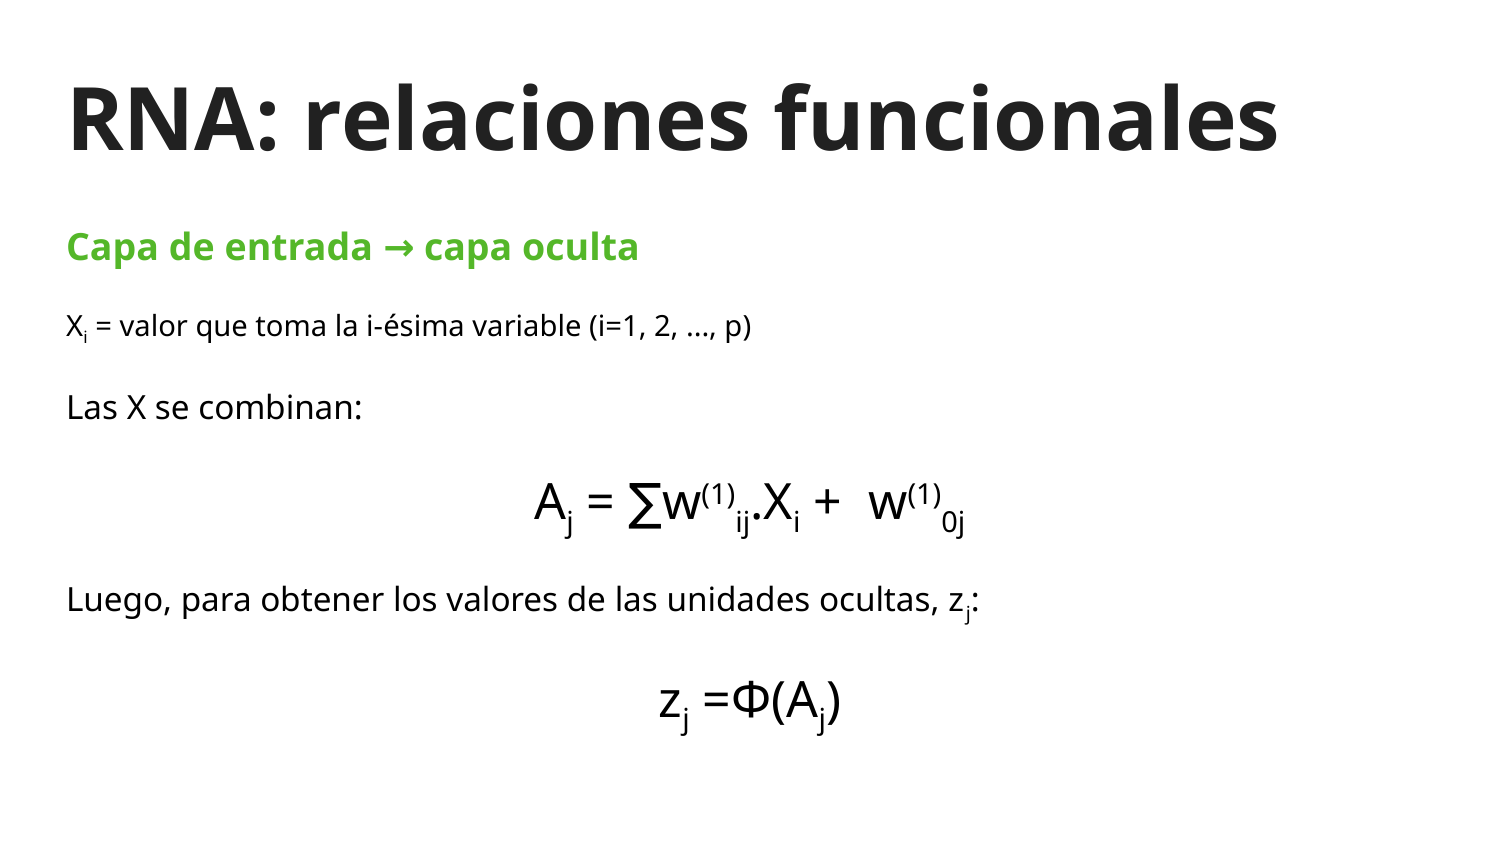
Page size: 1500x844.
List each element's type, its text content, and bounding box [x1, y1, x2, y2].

title RNA: relaciones funcionales [51, 48, 1449, 180]
list Capa de entrada → capa oculta Xi = valor que toma la i-ésima variable (i=1, 2, ..., p) Las X se combinan: Aj = ∑w(1)ij.Xi + w(1)0j Luego, para obtener los valores de las unidades ocultas, zj: zj =Φ(Aj) [51, 201, 1449, 750]
